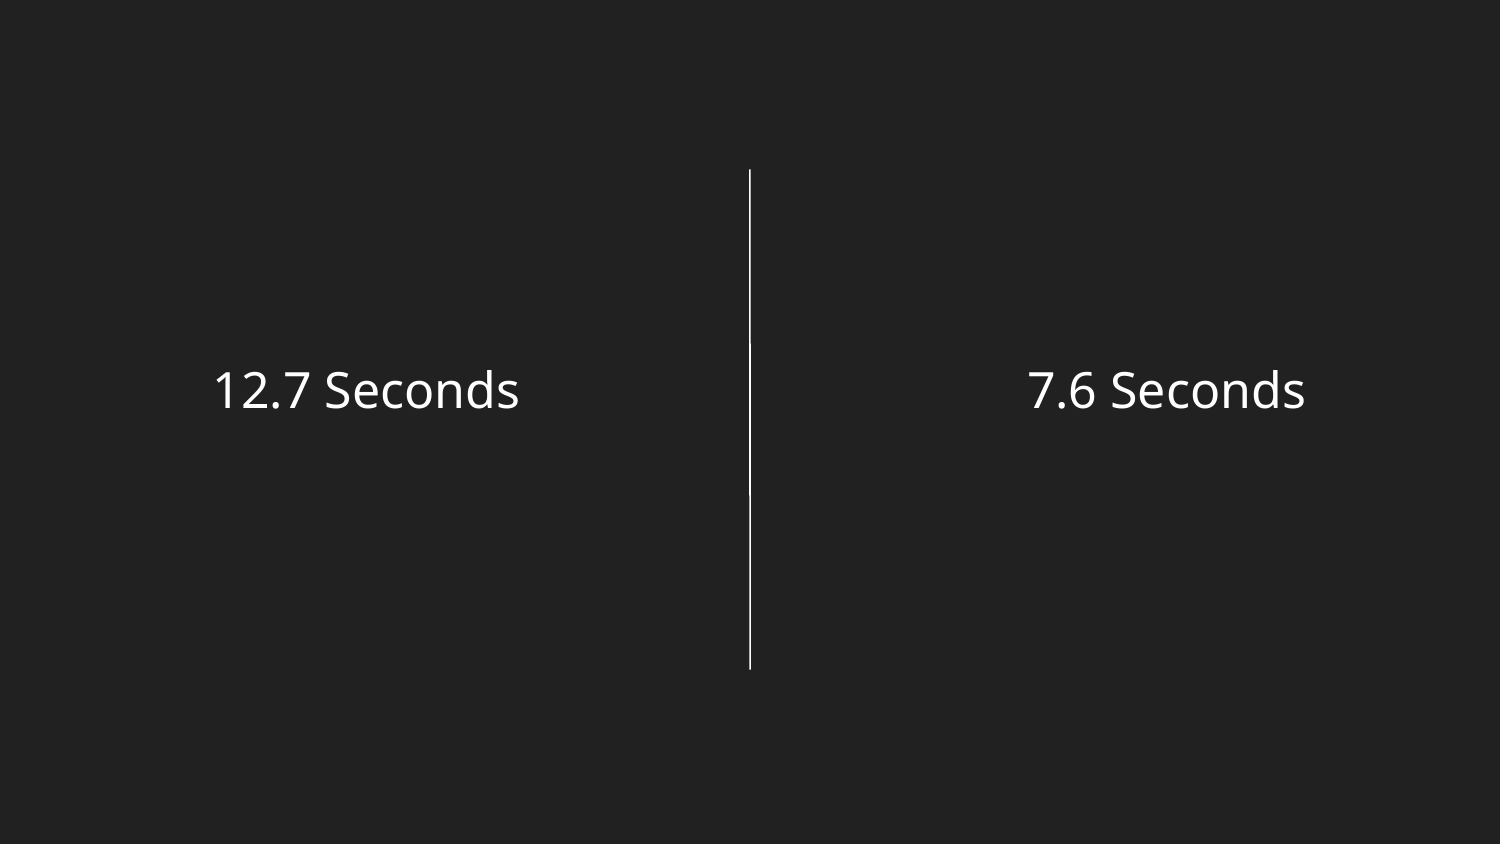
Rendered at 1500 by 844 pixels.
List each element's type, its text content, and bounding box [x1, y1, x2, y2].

text_box 7.6 Seconds [749, 343, 1322, 476]
text_box 12.7 Seconds [198, 343, 749, 476]
